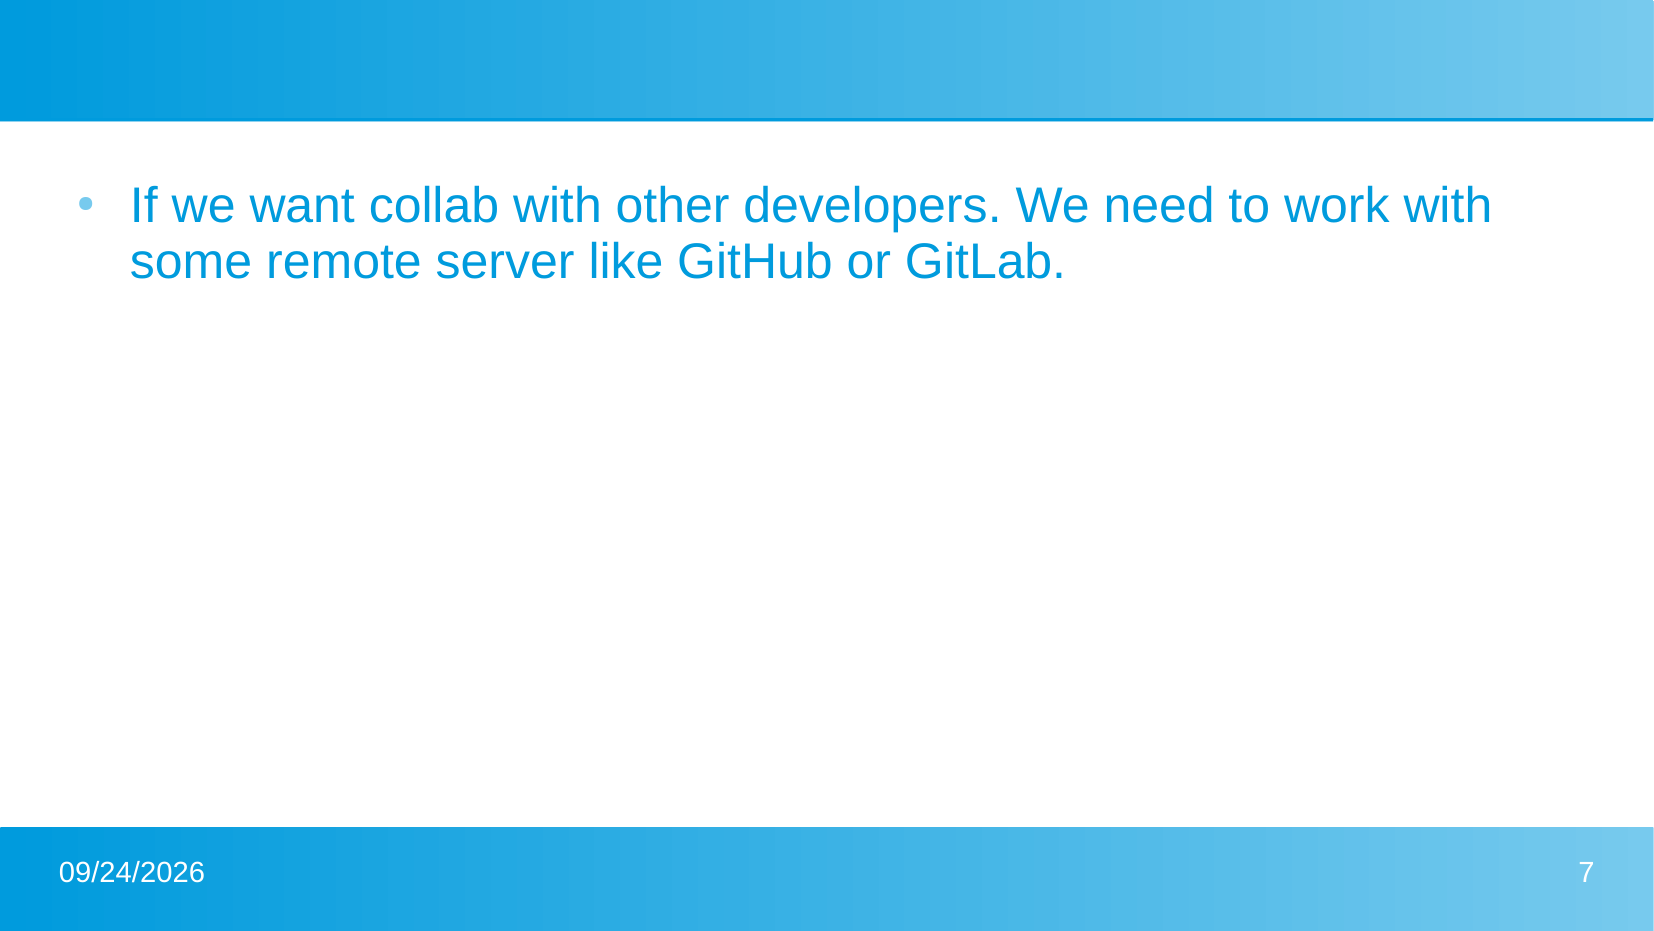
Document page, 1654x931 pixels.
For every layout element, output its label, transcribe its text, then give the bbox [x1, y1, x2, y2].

list If we want collab with other developers. We need to work with some remote server like GitHub or GitLab. [59, 177, 1595, 768]
